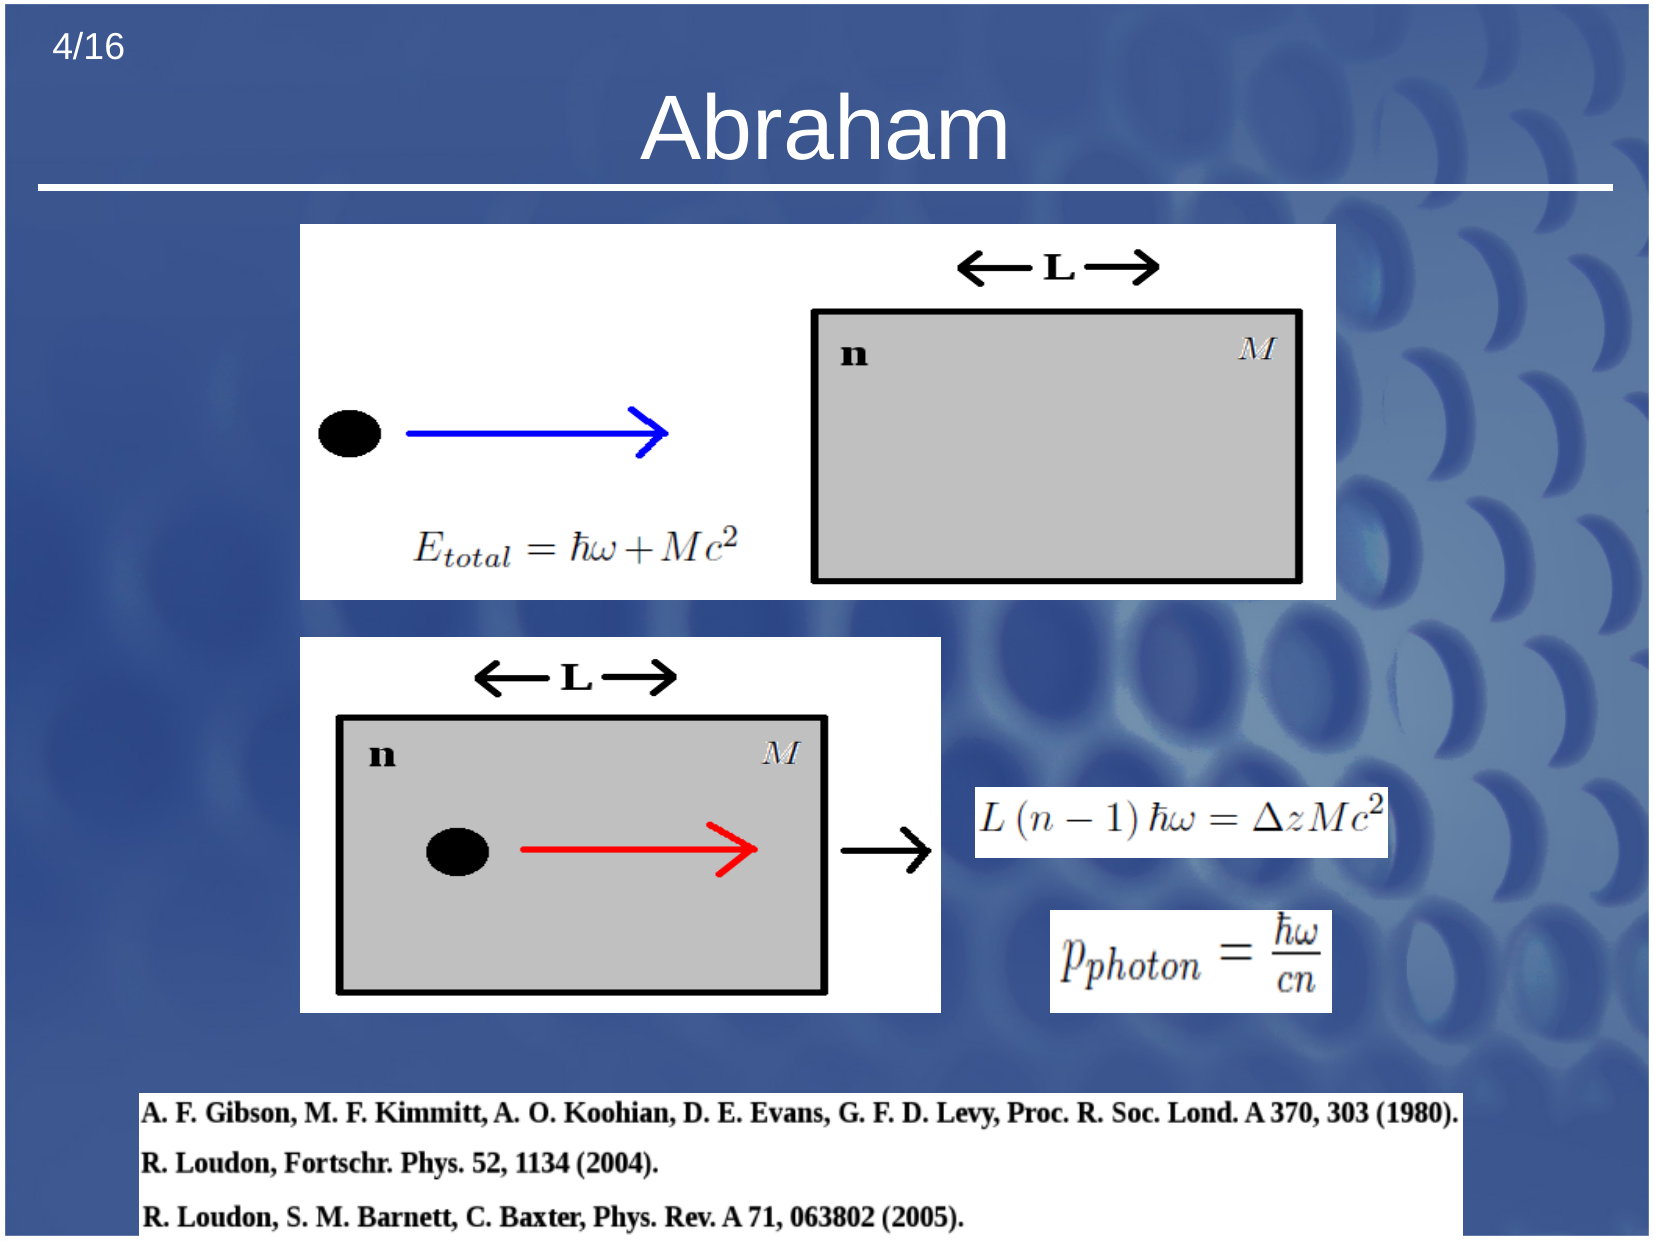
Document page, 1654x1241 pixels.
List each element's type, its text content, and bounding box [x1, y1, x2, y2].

title Abraham [82, 0, 1571, 184]
text_box 4/16 [37, 18, 147, 76]
picture [0, 0, 1654, 1241]
title Abraham [82, 191, 1571, 257]
